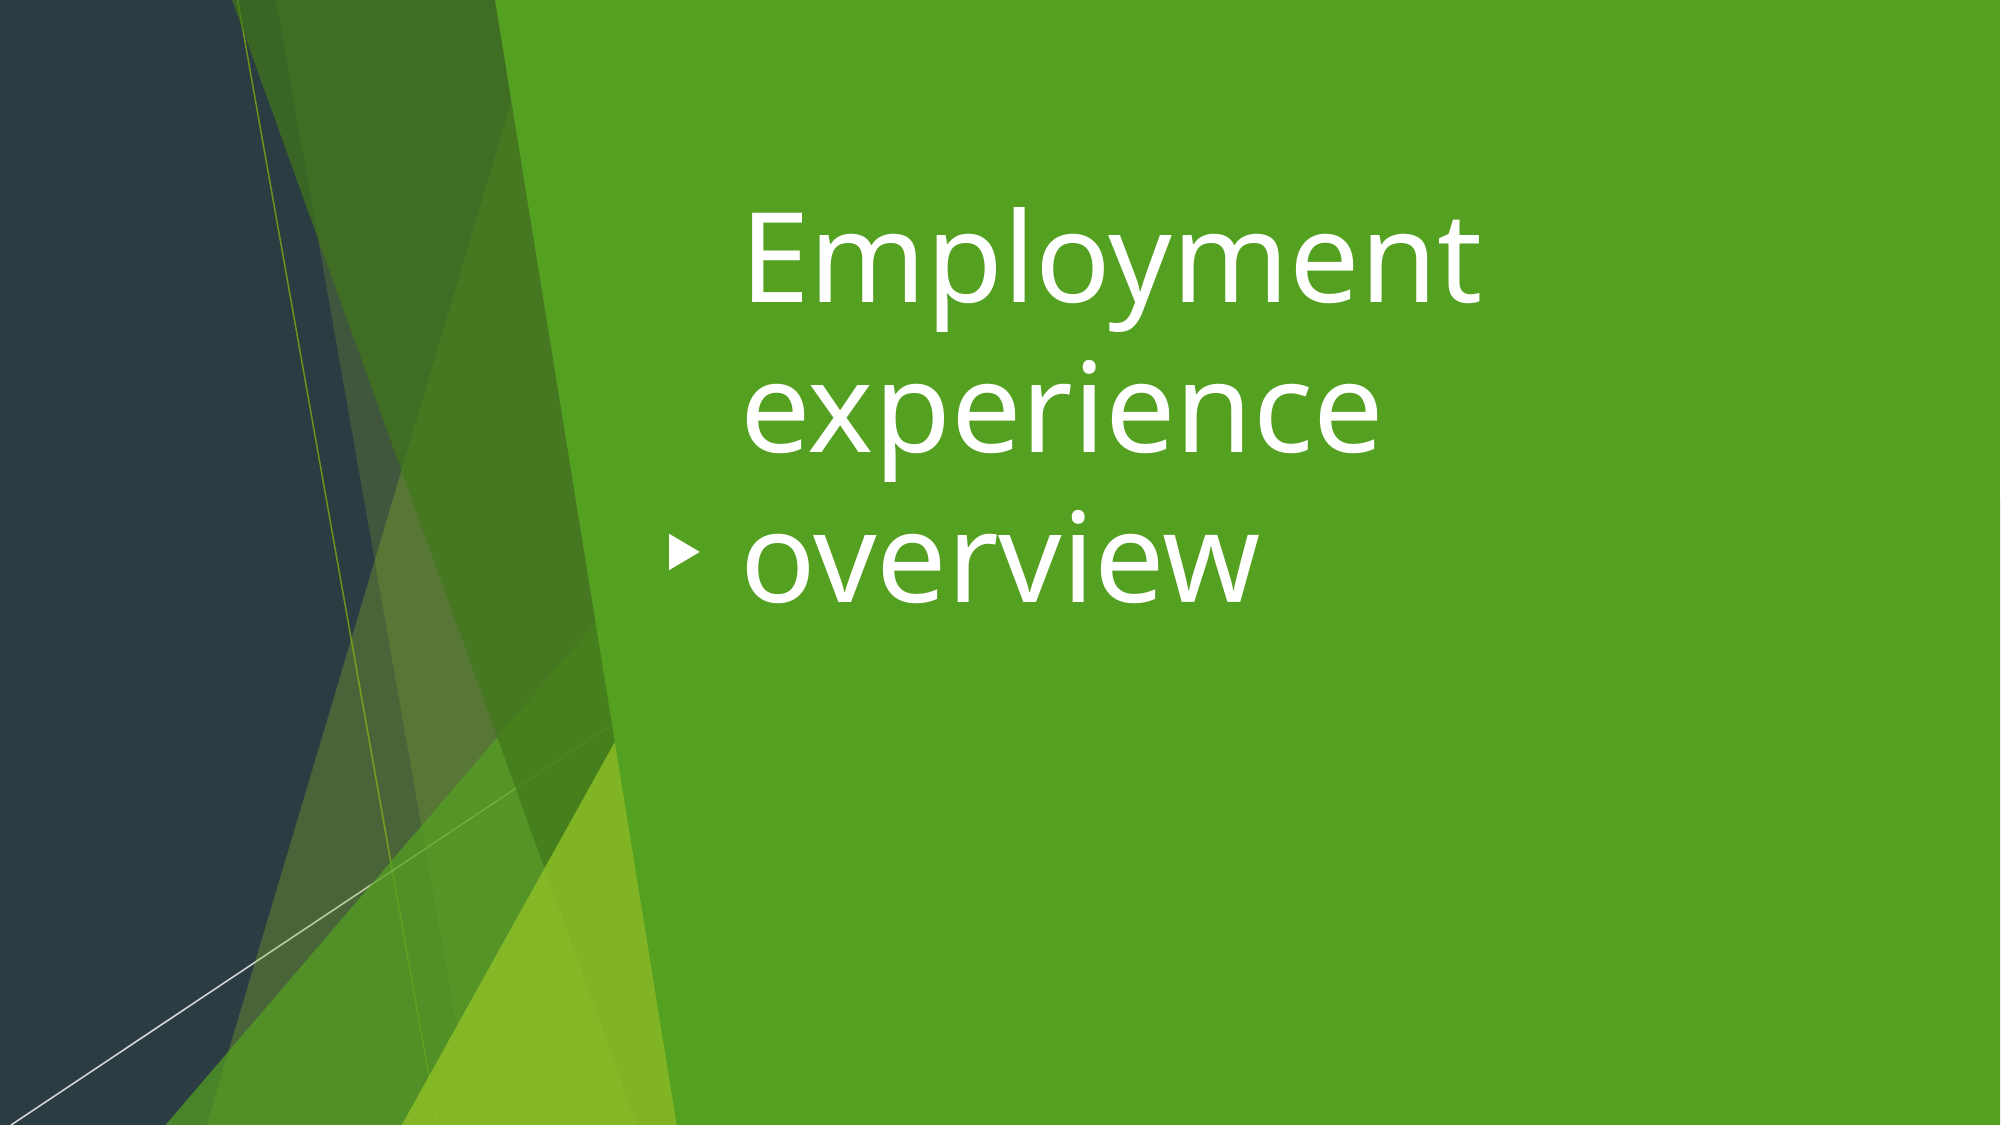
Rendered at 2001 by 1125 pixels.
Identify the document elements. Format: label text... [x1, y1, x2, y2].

title Employment experience overview [724, 167, 1867, 635]
text_box [0, 0, 2000, 1125]
